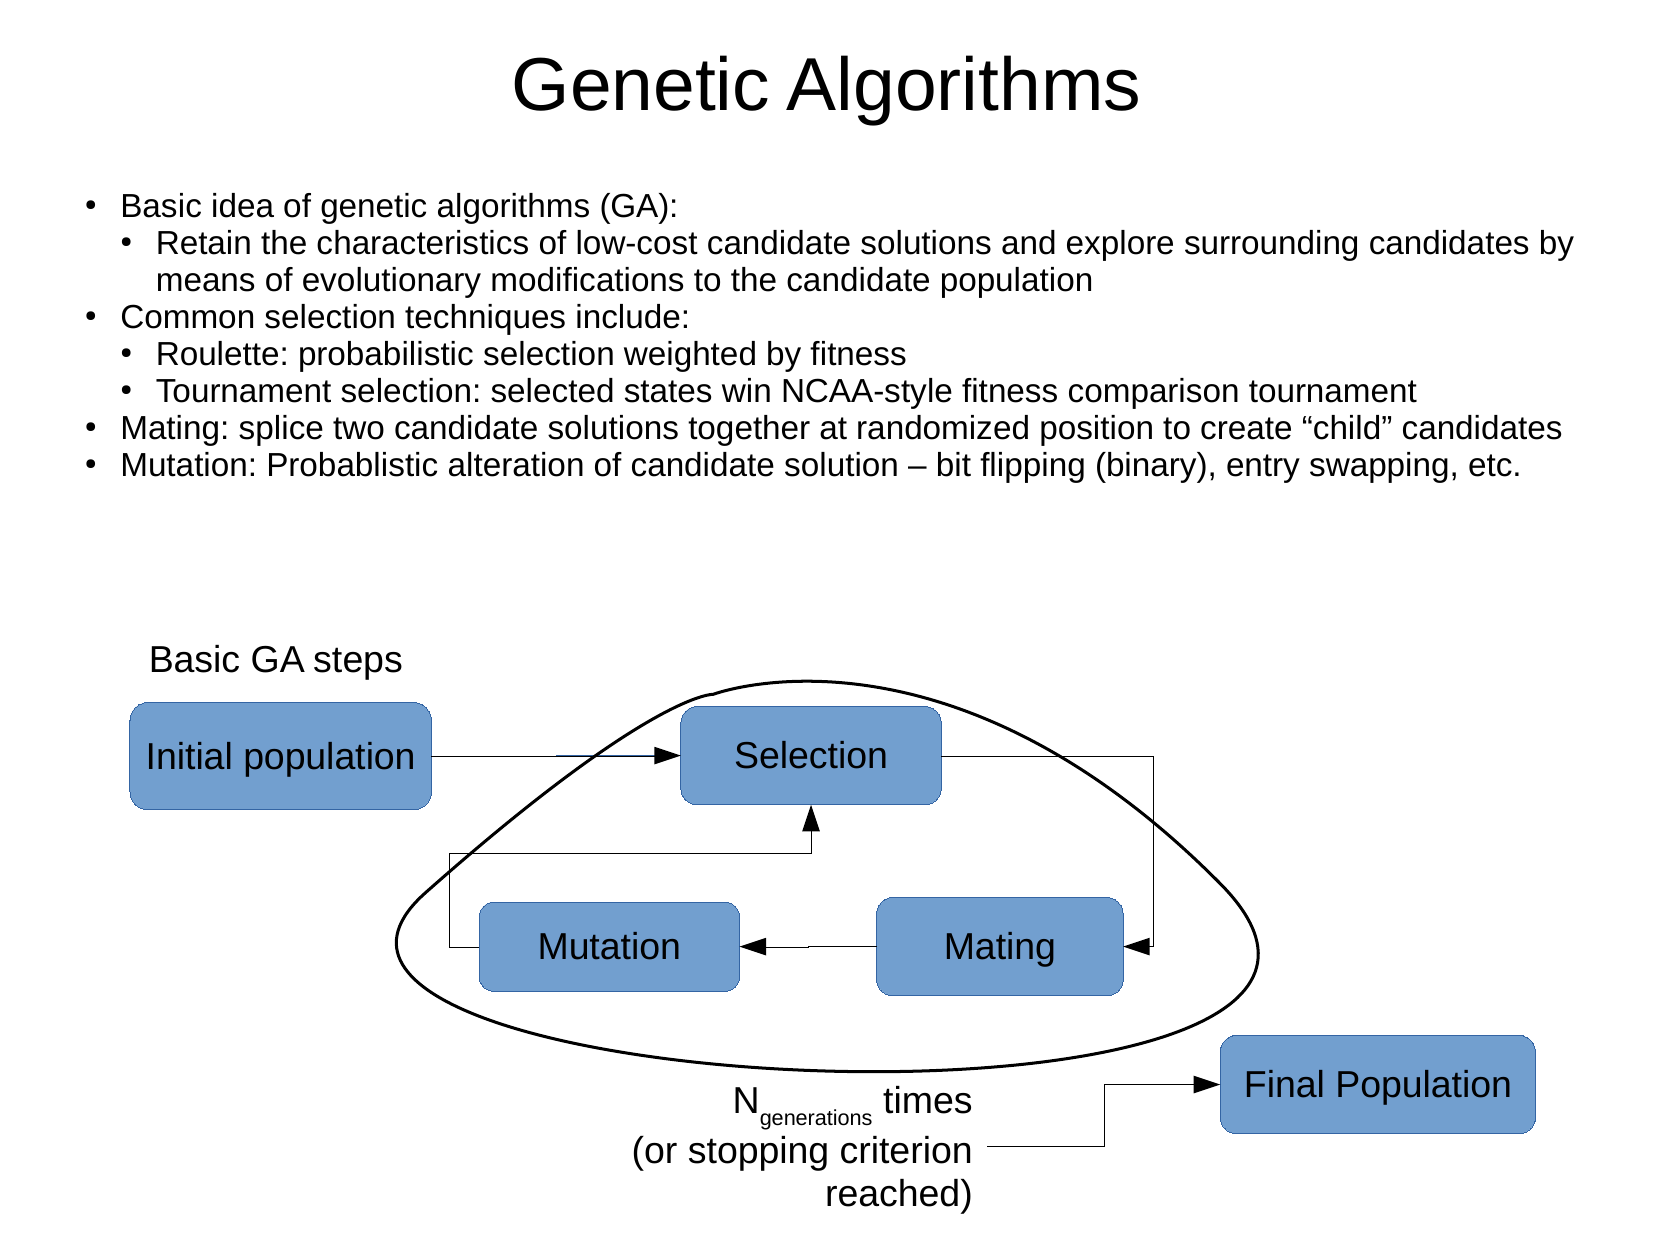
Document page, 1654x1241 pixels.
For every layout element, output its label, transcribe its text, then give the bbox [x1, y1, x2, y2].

title Genetic Algorithms [82, 42, 1571, 127]
text_box Mating [876, 897, 1124, 996]
text_box Initial population [129, 702, 432, 810]
text_box Basic GA steps [134, 630, 861, 688]
text_box Basic GA steps [751, 683, 861, 688]
text_box Ngenerations times (or stopping criterion reached) [494, 1071, 988, 1222]
text_box Final Population [1220, 1035, 1536, 1134]
text_box Mutation [479, 902, 740, 992]
text_box Selection [680, 706, 942, 805]
text_box Basic idea of genetic algorithms (GA): Retain the characteristics of low-cost candidate solutions and explore surrounding candidates by means of evolutionary modifications to the candidate population Common selection techniques include: Roulette: probabilistic selection weighted by fitness Tournament selection: selected states win NCAA-style fitness comparison tournament Mating: splice two candidate solutions together at randomized position to create “child” candidates Mutation: Probablistic alteration of candidate solution – bit flipping (binary), entry swapping, etc. [70, 180, 1606, 492]
